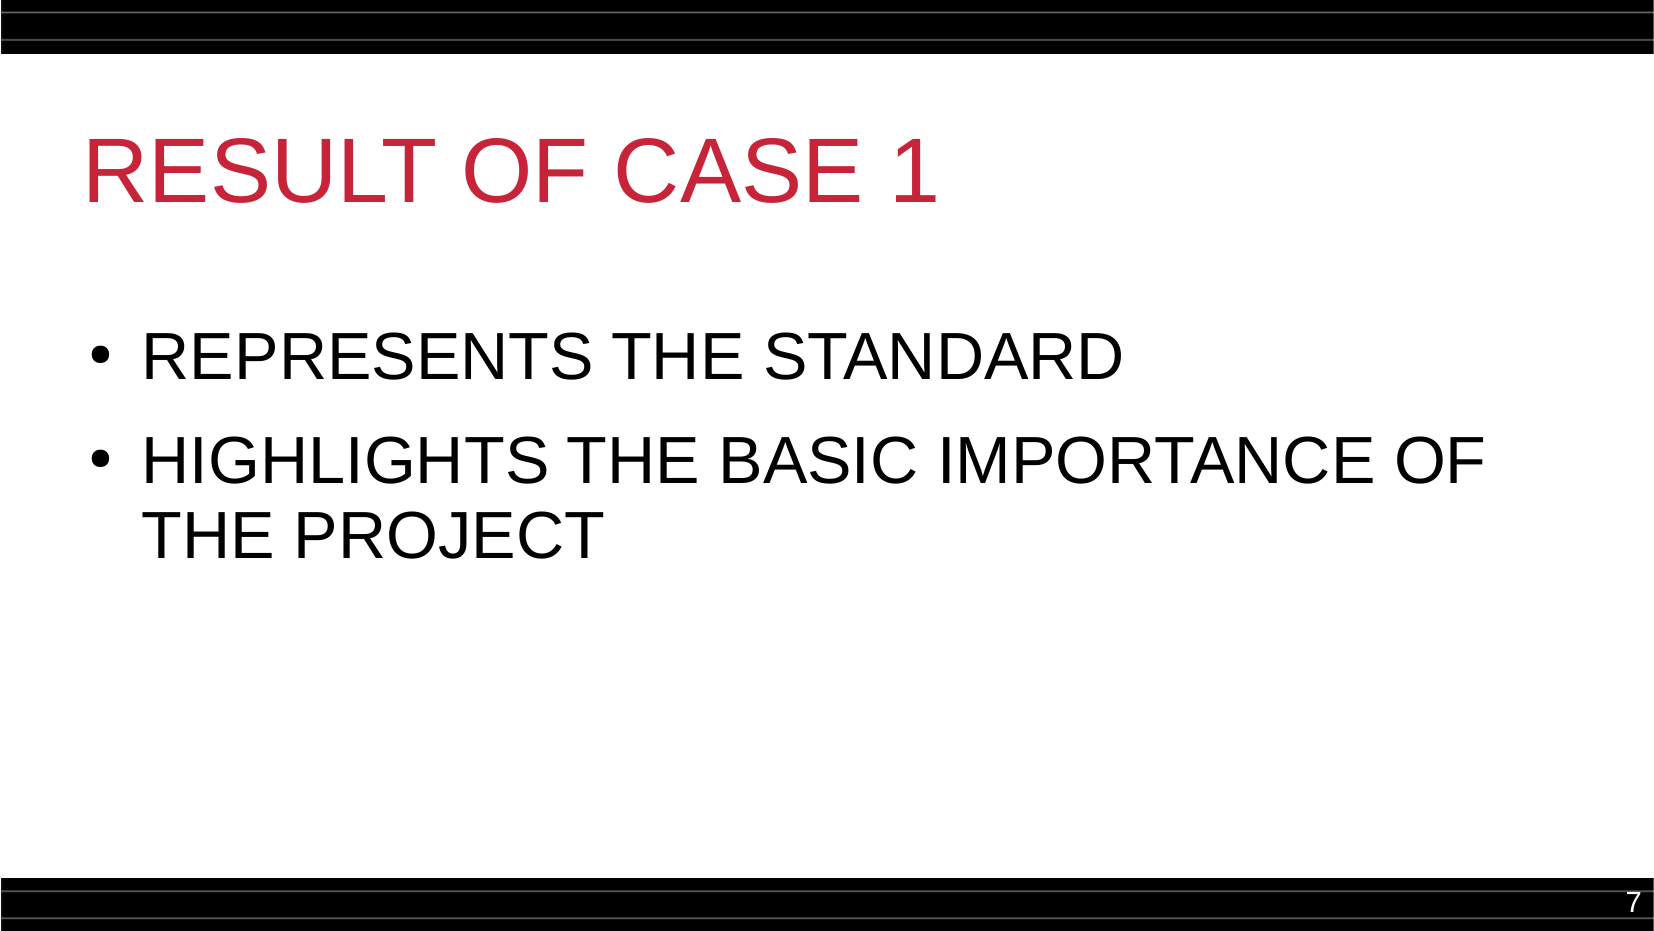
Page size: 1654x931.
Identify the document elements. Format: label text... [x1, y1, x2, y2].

list REPRESENTS THE STANDARD HIGHLIGHTS THE BASIC IMPORTANCE OF THE PROJECT [70, 318, 1560, 805]
picture [1, 878, 1654, 931]
title RESULT OF CASE 1 [82, 92, 1571, 249]
picture [1, 0, 1654, 54]
